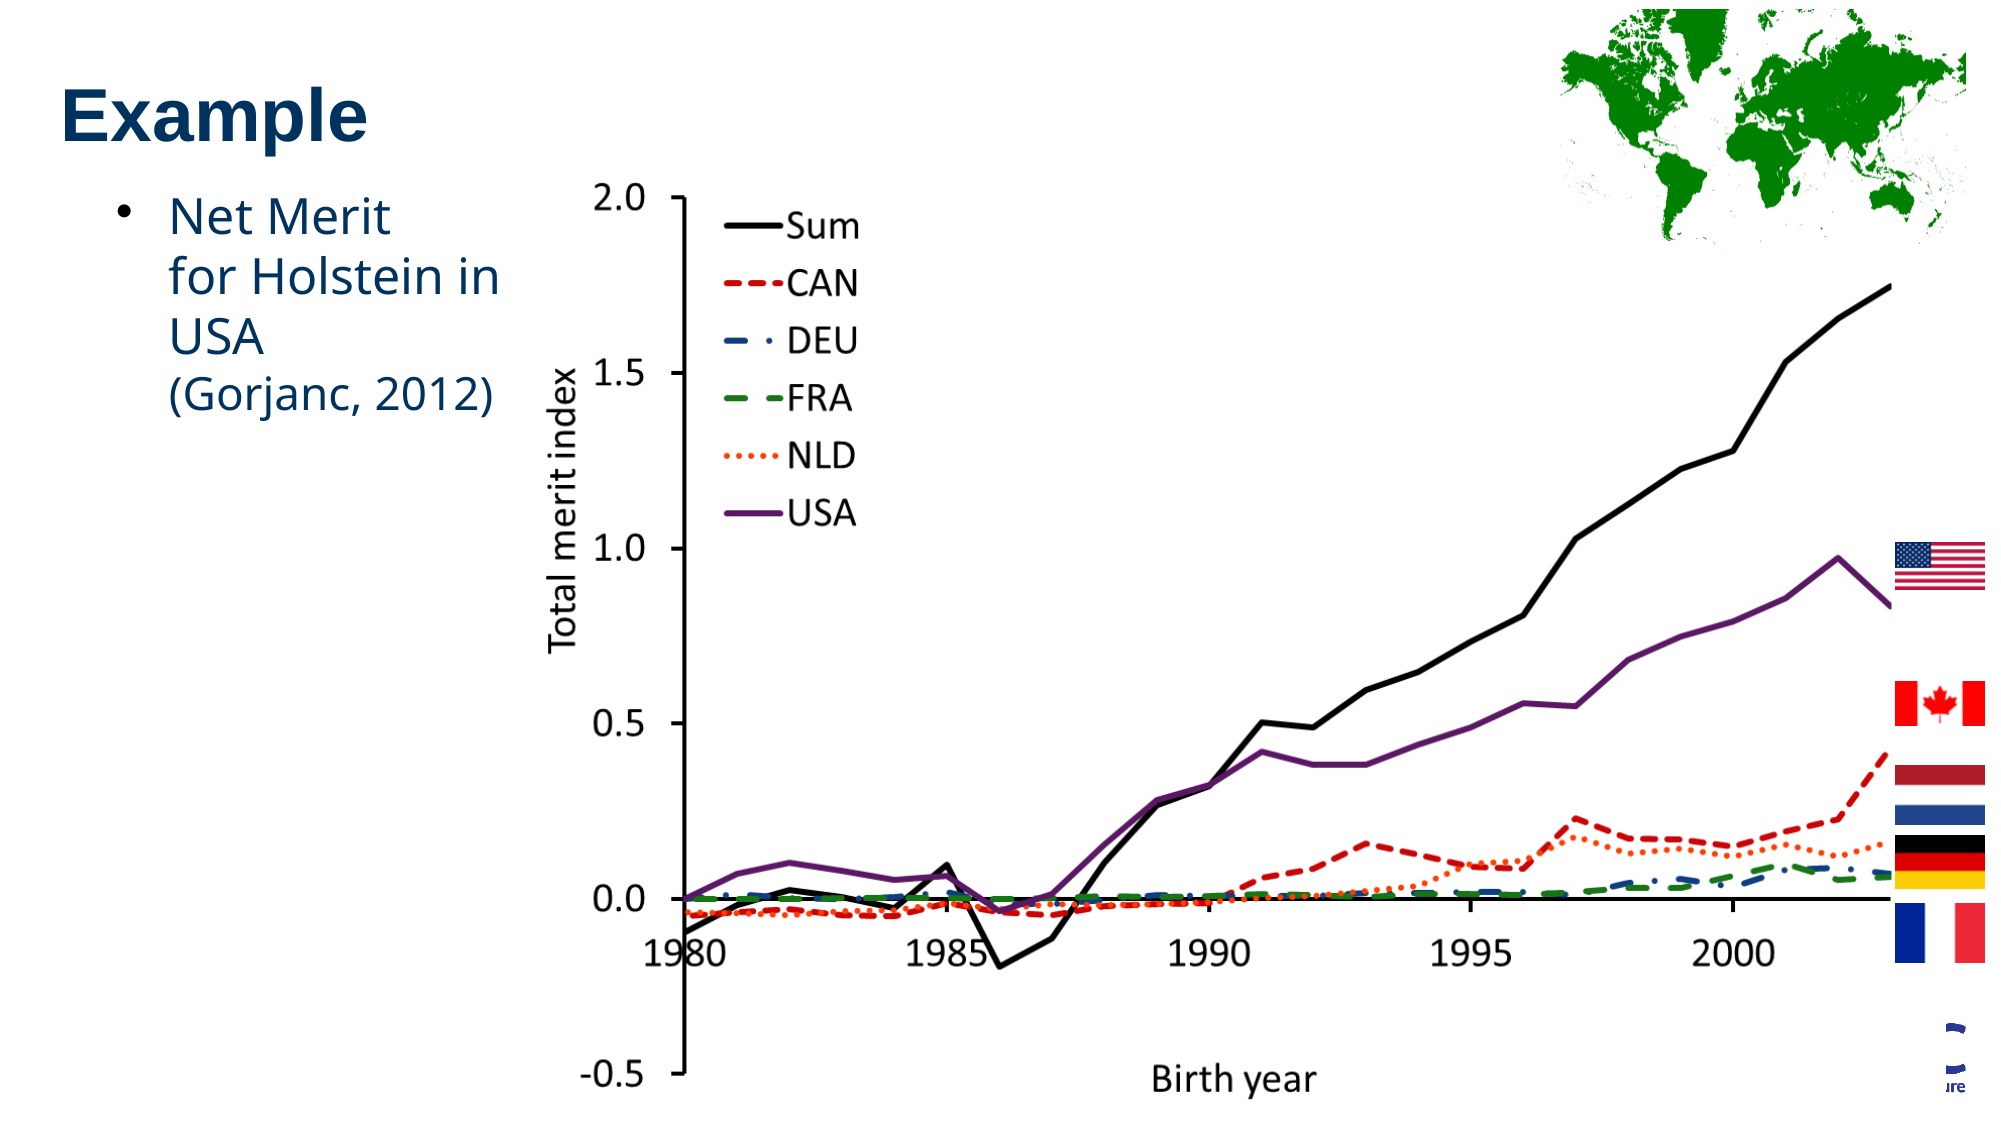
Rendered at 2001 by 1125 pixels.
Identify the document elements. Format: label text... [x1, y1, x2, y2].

text_box Example [45, 59, 1560, 166]
text_box Net Merit for Holstein in USA (Gorjanc, 2012) [83, 176, 531, 975]
picture [531, 9, 1985, 1125]
